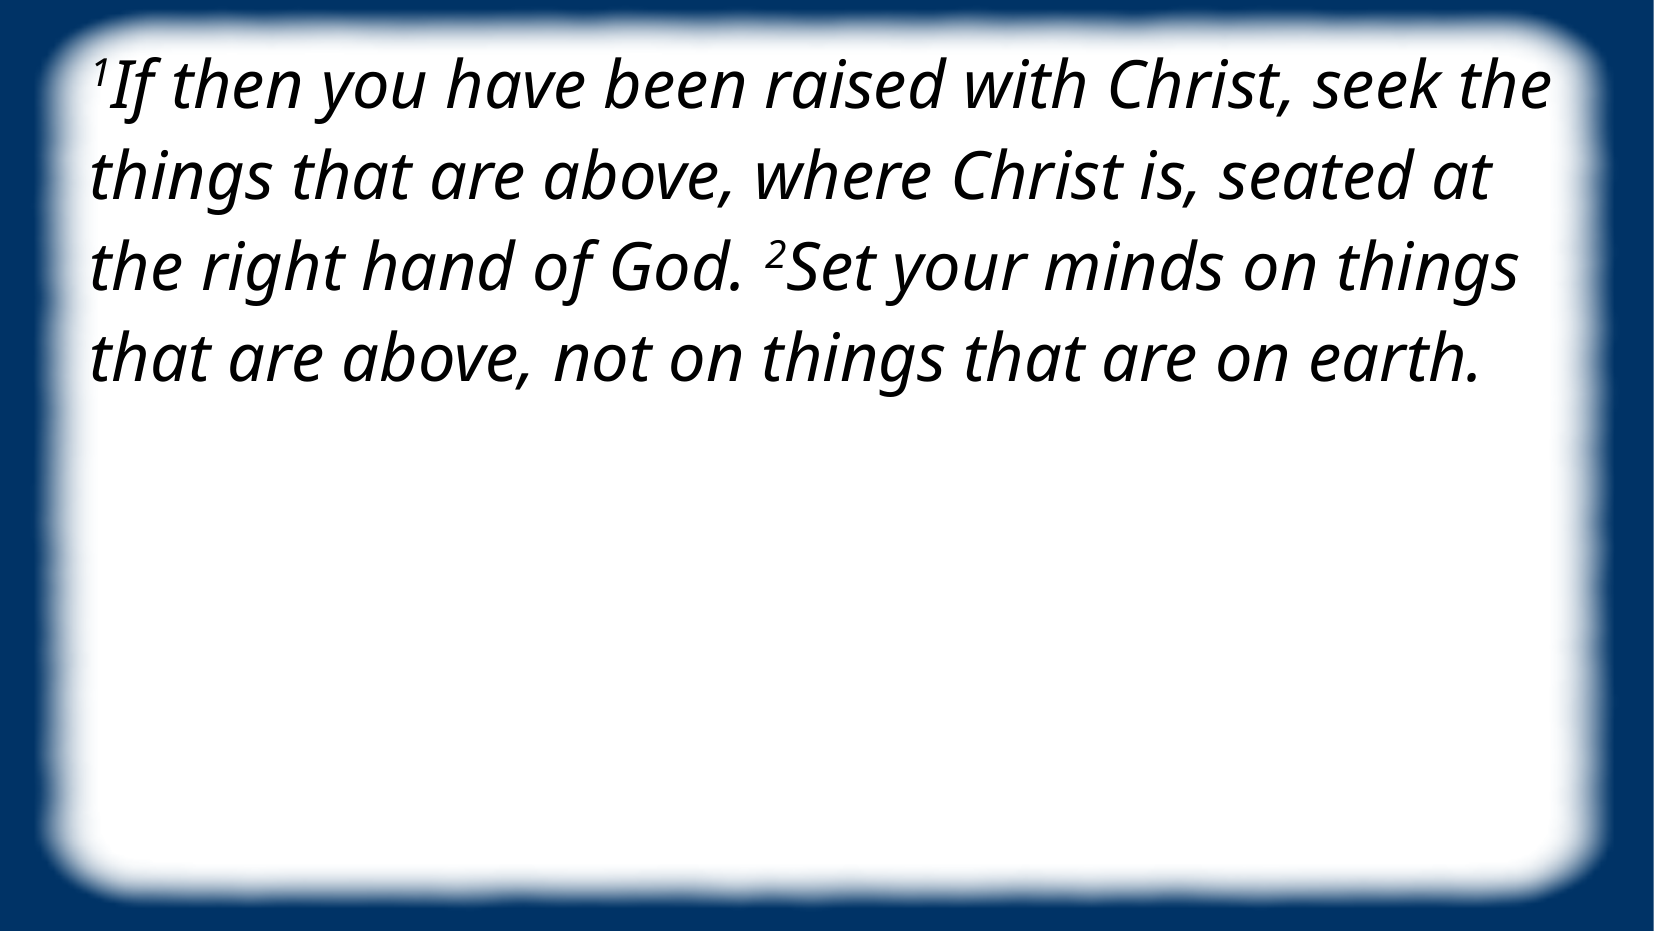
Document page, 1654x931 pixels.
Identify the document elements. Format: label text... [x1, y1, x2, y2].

picture [0, 0, 1654, 931]
text_box 1If then you have been raised with Christ, seek the things that are above, where Christ is, seated at the right hand of God. 2Set your minds on things that are above, not on things that are on earth. [75, 30, 1576, 489]
